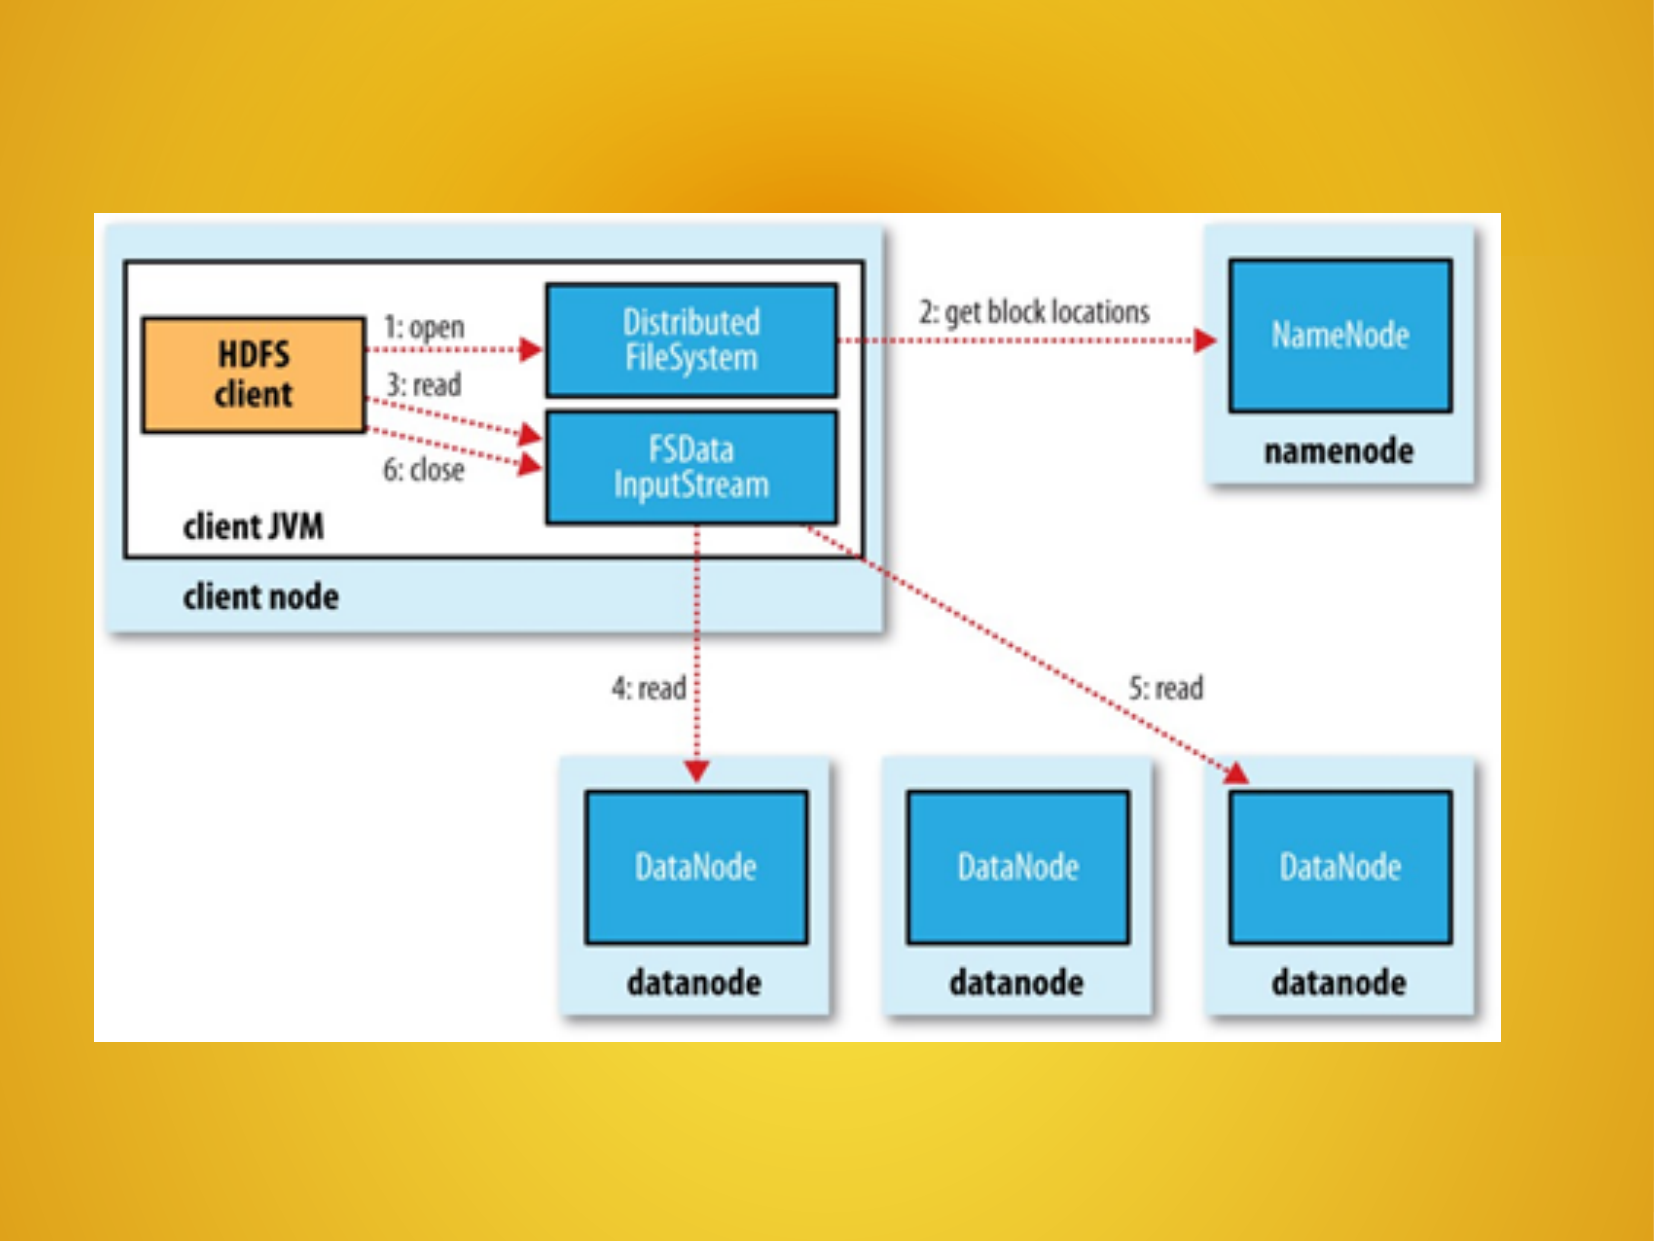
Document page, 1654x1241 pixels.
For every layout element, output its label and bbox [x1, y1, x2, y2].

picture [94, 213, 1501, 1042]
